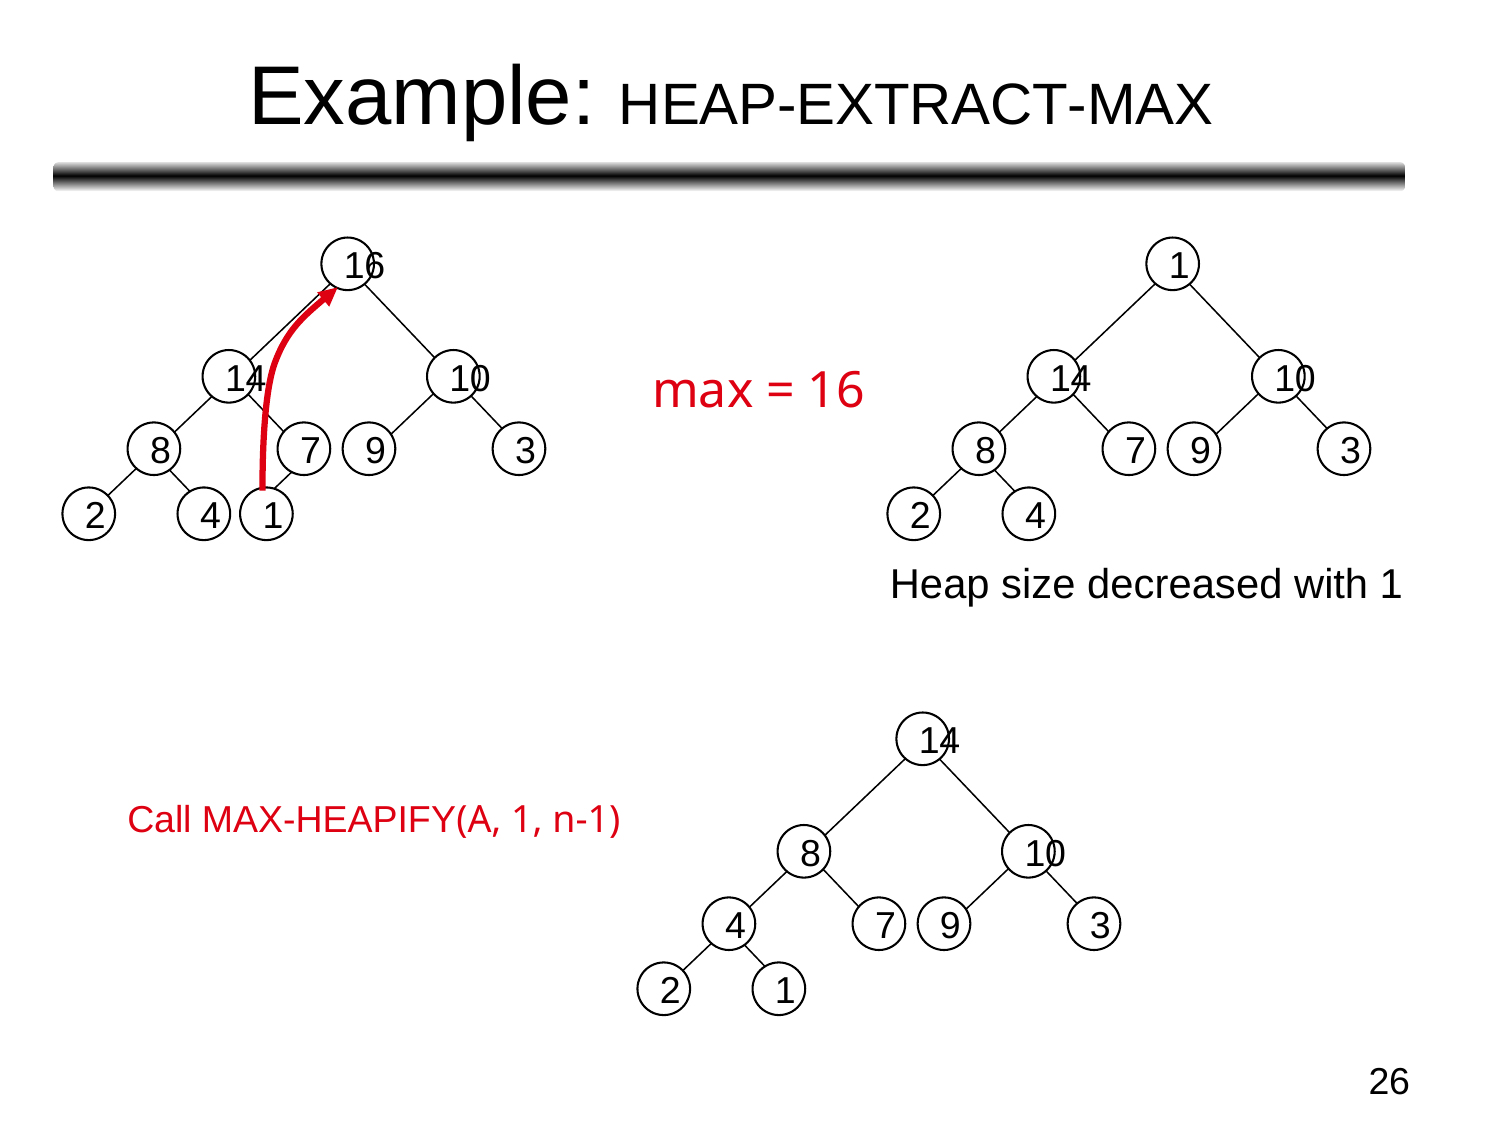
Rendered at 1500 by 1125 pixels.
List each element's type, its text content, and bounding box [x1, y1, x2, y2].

text_box 8 [777, 825, 831, 878]
text_box 4 [1002, 487, 1056, 541]
text_box max = 16 [637, 349, 880, 426]
text_box 10 [427, 350, 478, 403]
text_box 4 [177, 487, 231, 541]
text_box 14 [202, 350, 255, 403]
text_box 9 [1167, 422, 1221, 476]
text_box 14 [943, 736, 950, 745]
text_box 16 [369, 255, 374, 264]
text_box 2 [637, 962, 691, 1016]
text_box 10 [474, 368, 480, 388]
text_box 3 [1317, 422, 1371, 476]
text_box 3 [1067, 897, 1121, 951]
text_box 10 [1299, 368, 1305, 388]
text_box 16 [370, 264, 374, 274]
text_box 14 [1074, 373, 1081, 383]
text_box 1 [752, 962, 806, 1016]
text_box 1 [240, 487, 293, 541]
text_box 7 [1102, 422, 1156, 476]
text_box 2 [887, 487, 941, 541]
text_box 14 [1027, 350, 1080, 403]
text_box 9 [917, 897, 971, 951]
text_box 16 [321, 237, 372, 291]
text_box Heap size decreased with 1 [874, 548, 1419, 615]
text_box 14 [249, 373, 256, 383]
text_box 7 [852, 897, 906, 951]
text_box 10 [1252, 350, 1303, 403]
text_box 8 [952, 422, 1006, 476]
title Example: HEAP-EXTRACT-MAX [55, 16, 1406, 166]
text_box 10 [1002, 825, 1053, 878]
text_box 14 [896, 712, 949, 766]
text_box 4 [702, 897, 756, 951]
text_box 3 [492, 422, 546, 476]
text_box Call MAX-HEAPIFY(A, 1, n-1) [112, 787, 636, 848]
text_box 8 [127, 422, 181, 476]
text_box 7 [277, 422, 331, 476]
text_box 2 [62, 487, 116, 541]
text_box 9 [342, 422, 396, 476]
text_box 10 [1050, 843, 1055, 863]
text_box 1 [1146, 237, 1199, 291]
